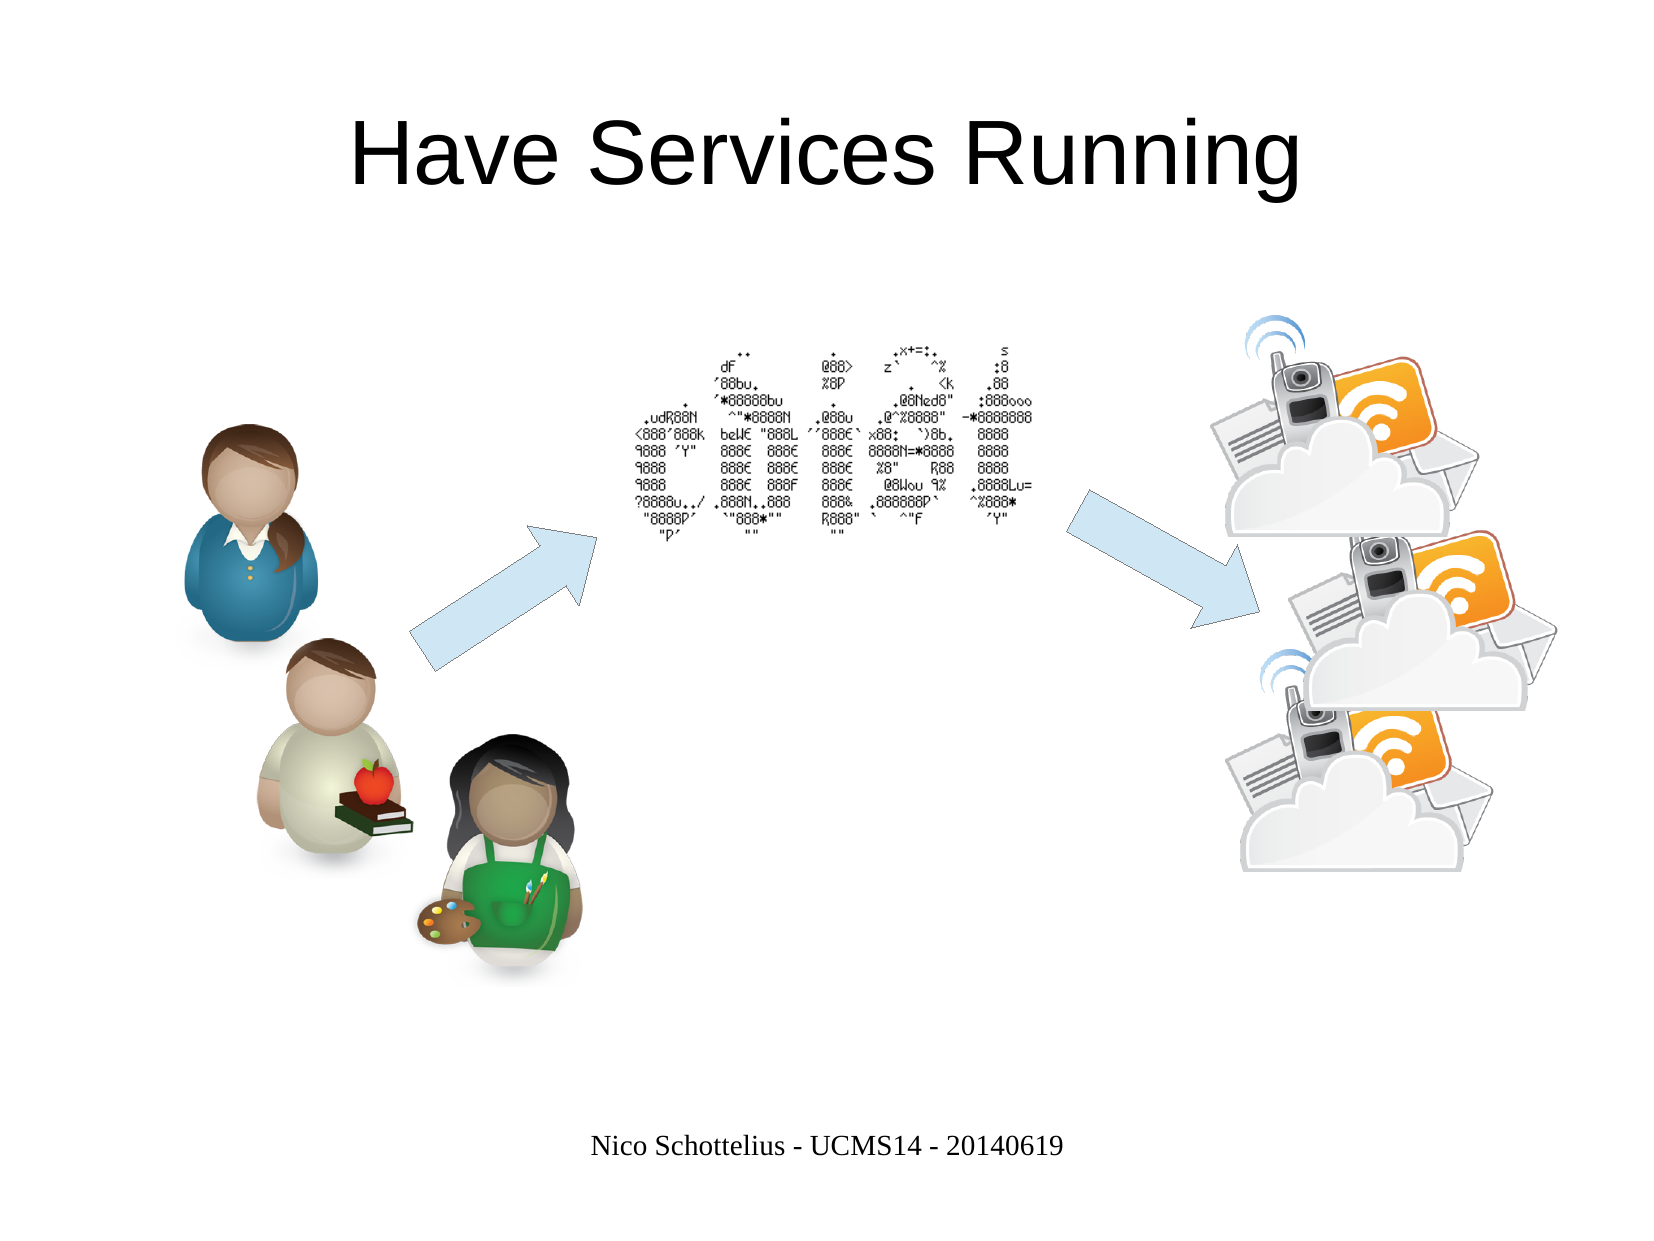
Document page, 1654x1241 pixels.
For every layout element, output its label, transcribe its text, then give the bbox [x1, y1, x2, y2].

title Have Services Running [82, 49, 1571, 257]
text_box [409, 525, 597, 672]
text_box [1066, 489, 1260, 629]
picture [633, 332, 1038, 548]
picture [163, 412, 610, 987]
picture [1210, 315, 1564, 872]
